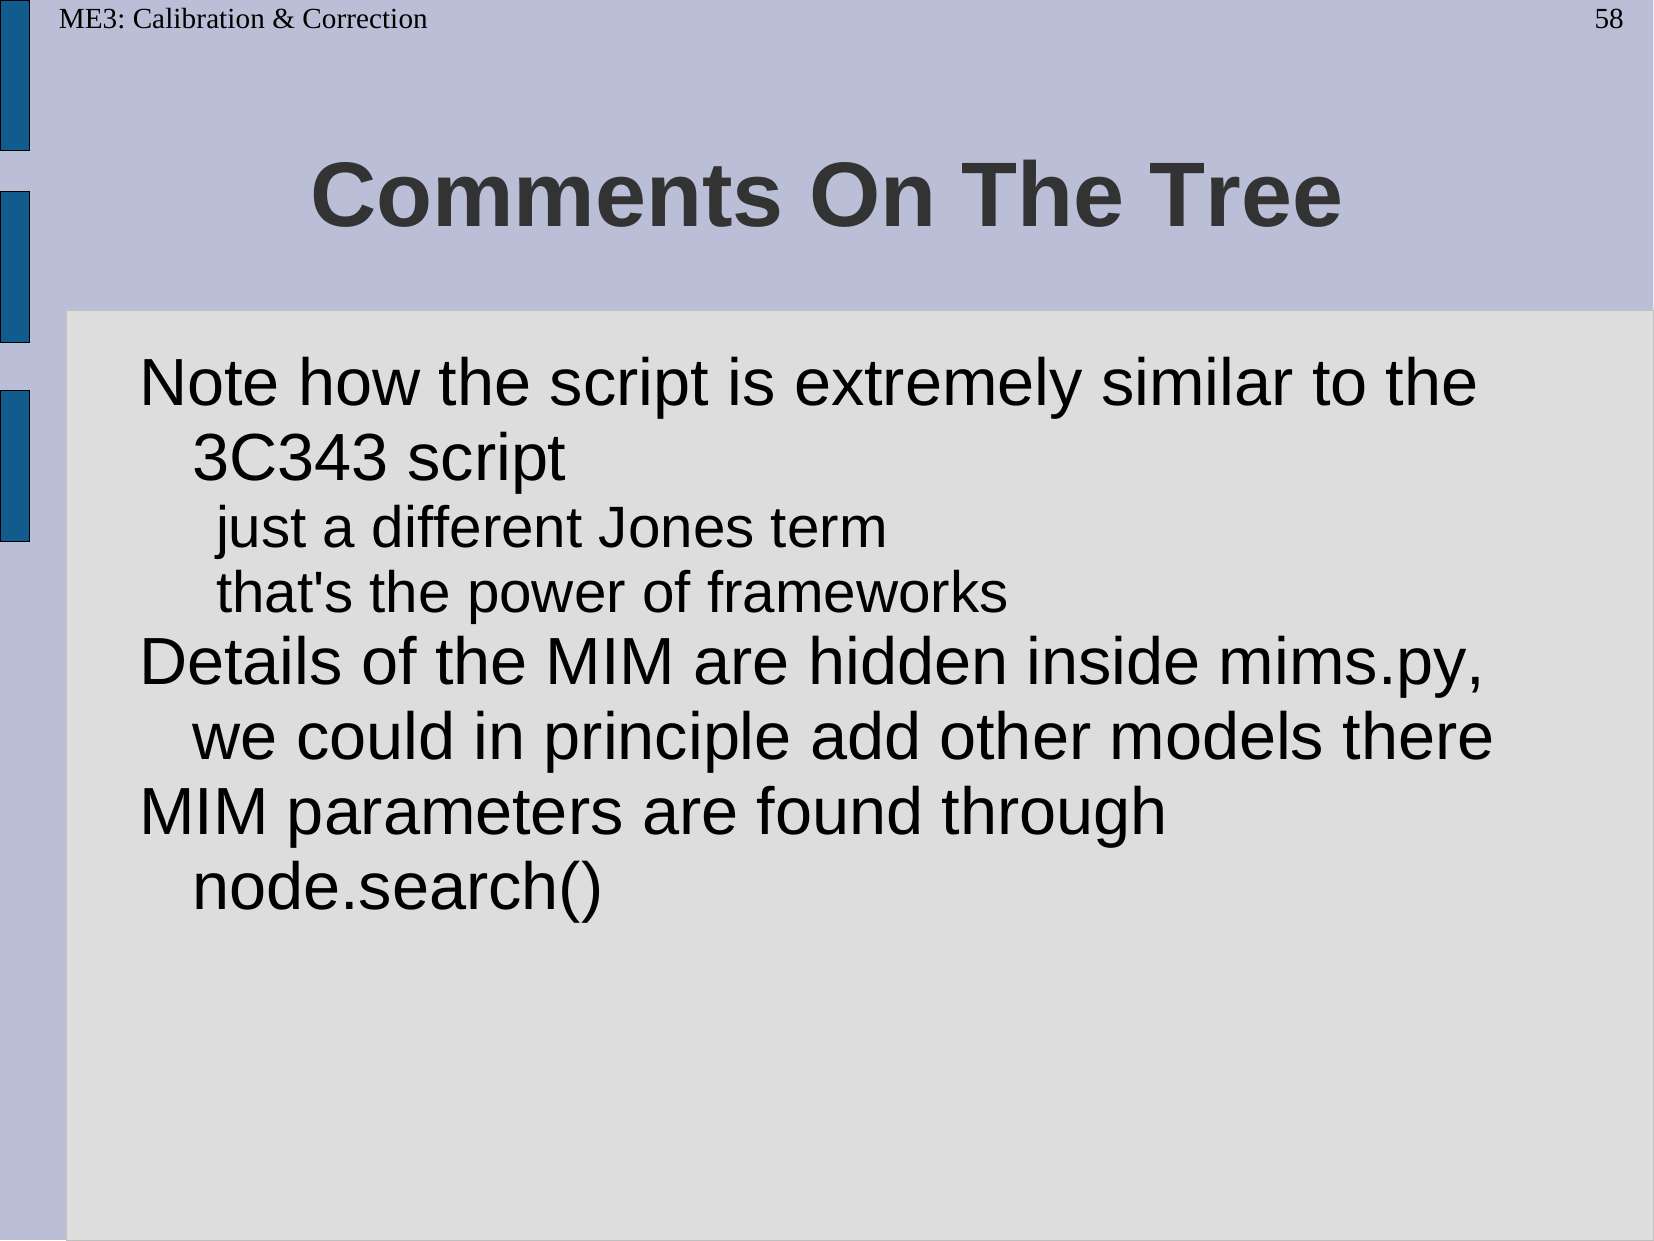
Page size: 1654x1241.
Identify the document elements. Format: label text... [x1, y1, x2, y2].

title Comments On The Tree [121, 98, 1534, 291]
list Note how the script is extremely similar to the 3C343 script just a different Jones term that's the power of frameworks Details of the MIM are hidden inside mims.py, we could in principle add other models there MIM parameters are found through node.search() [121, 344, 1534, 1112]
